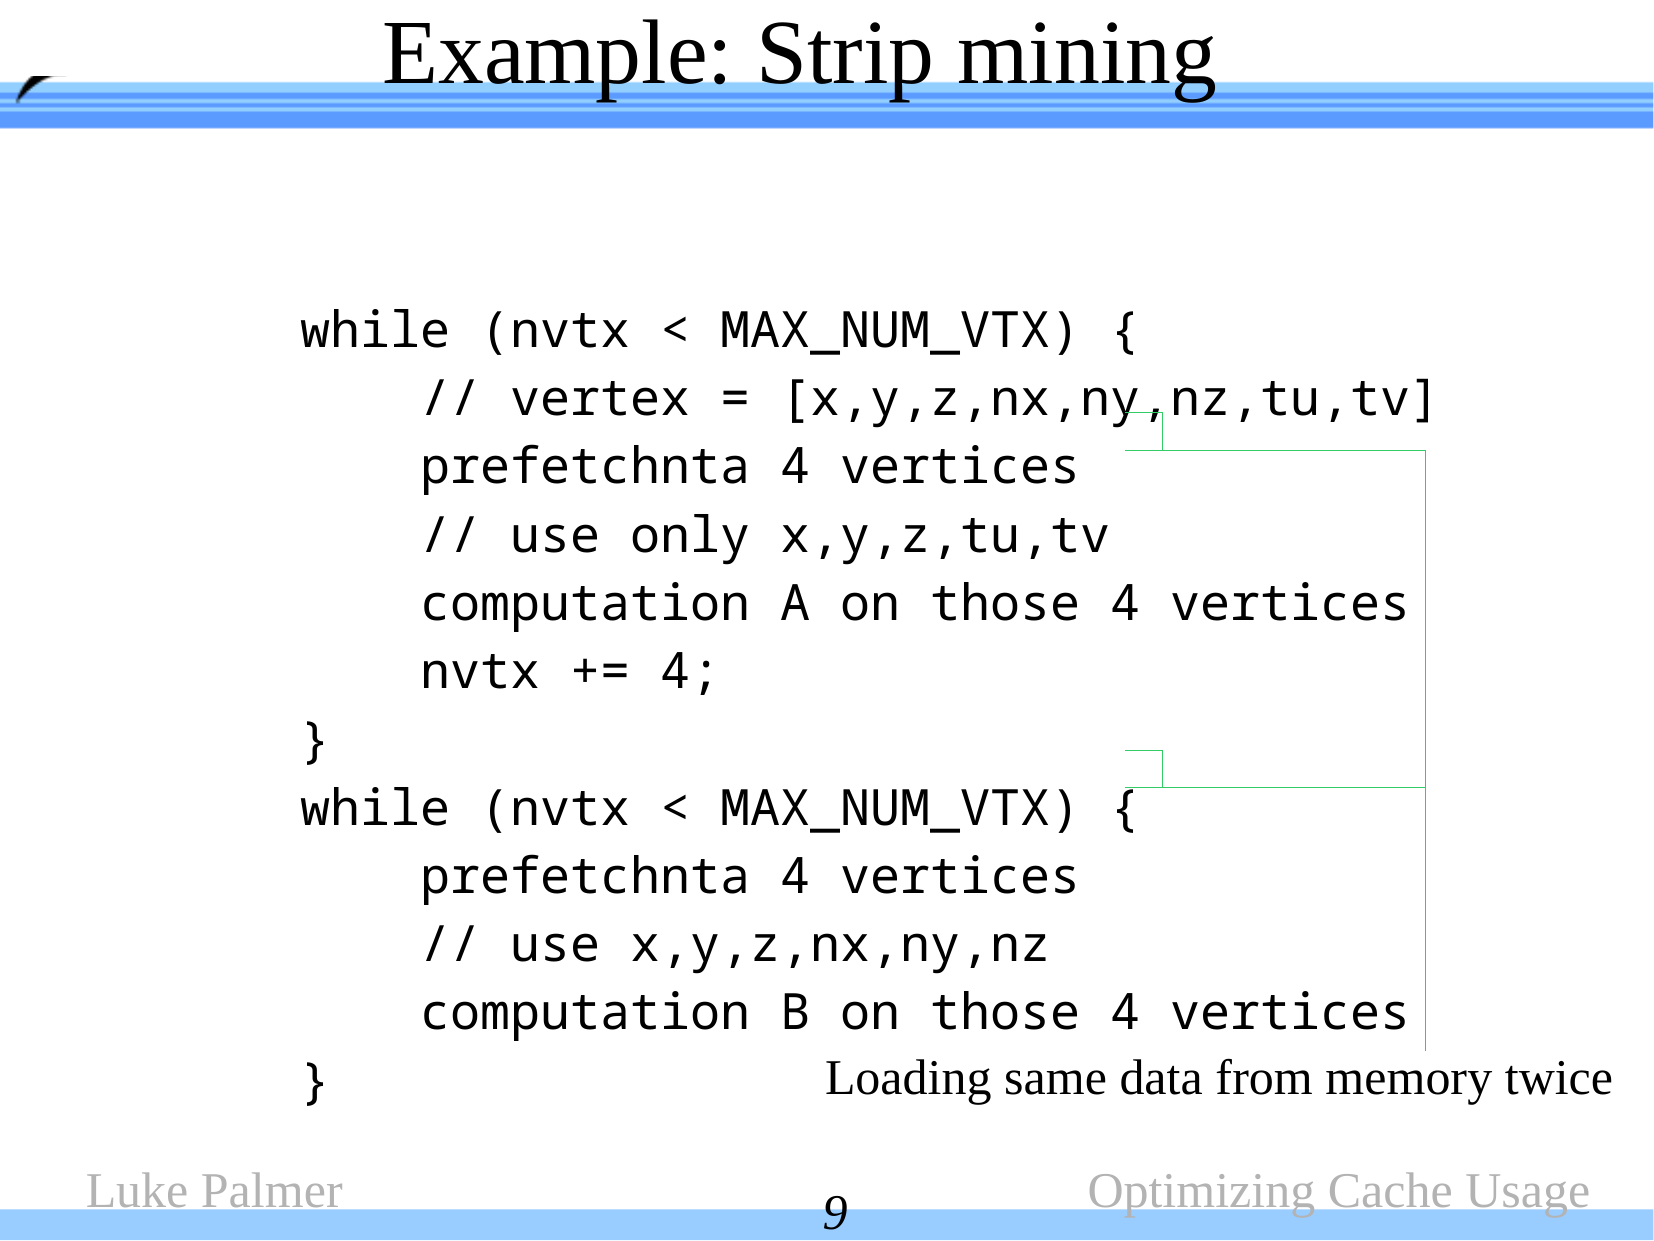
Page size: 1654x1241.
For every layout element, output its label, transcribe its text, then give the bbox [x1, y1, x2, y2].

picture [0, 0, 1654, 133]
text_box Loading same data from memory twice [825, 1050, 1598, 1106]
title Example: Strip mining [94, 0, 1507, 107]
text_box while (nvtx < MAX_NUM_VTX) { // vertex = [x,y,z,nx,ny,nz,tu,tv] prefetchnta 4 vertices // use only x,y,z,tu,tv computation A on those 4 vertices nvtx += 4; } while (nvtx < MAX_NUM_VTX) { prefetchnta 4 vertices // use x,y,z,nx,ny,nz computation B on those 4 vertices } [300, 293, 1463, 976]
